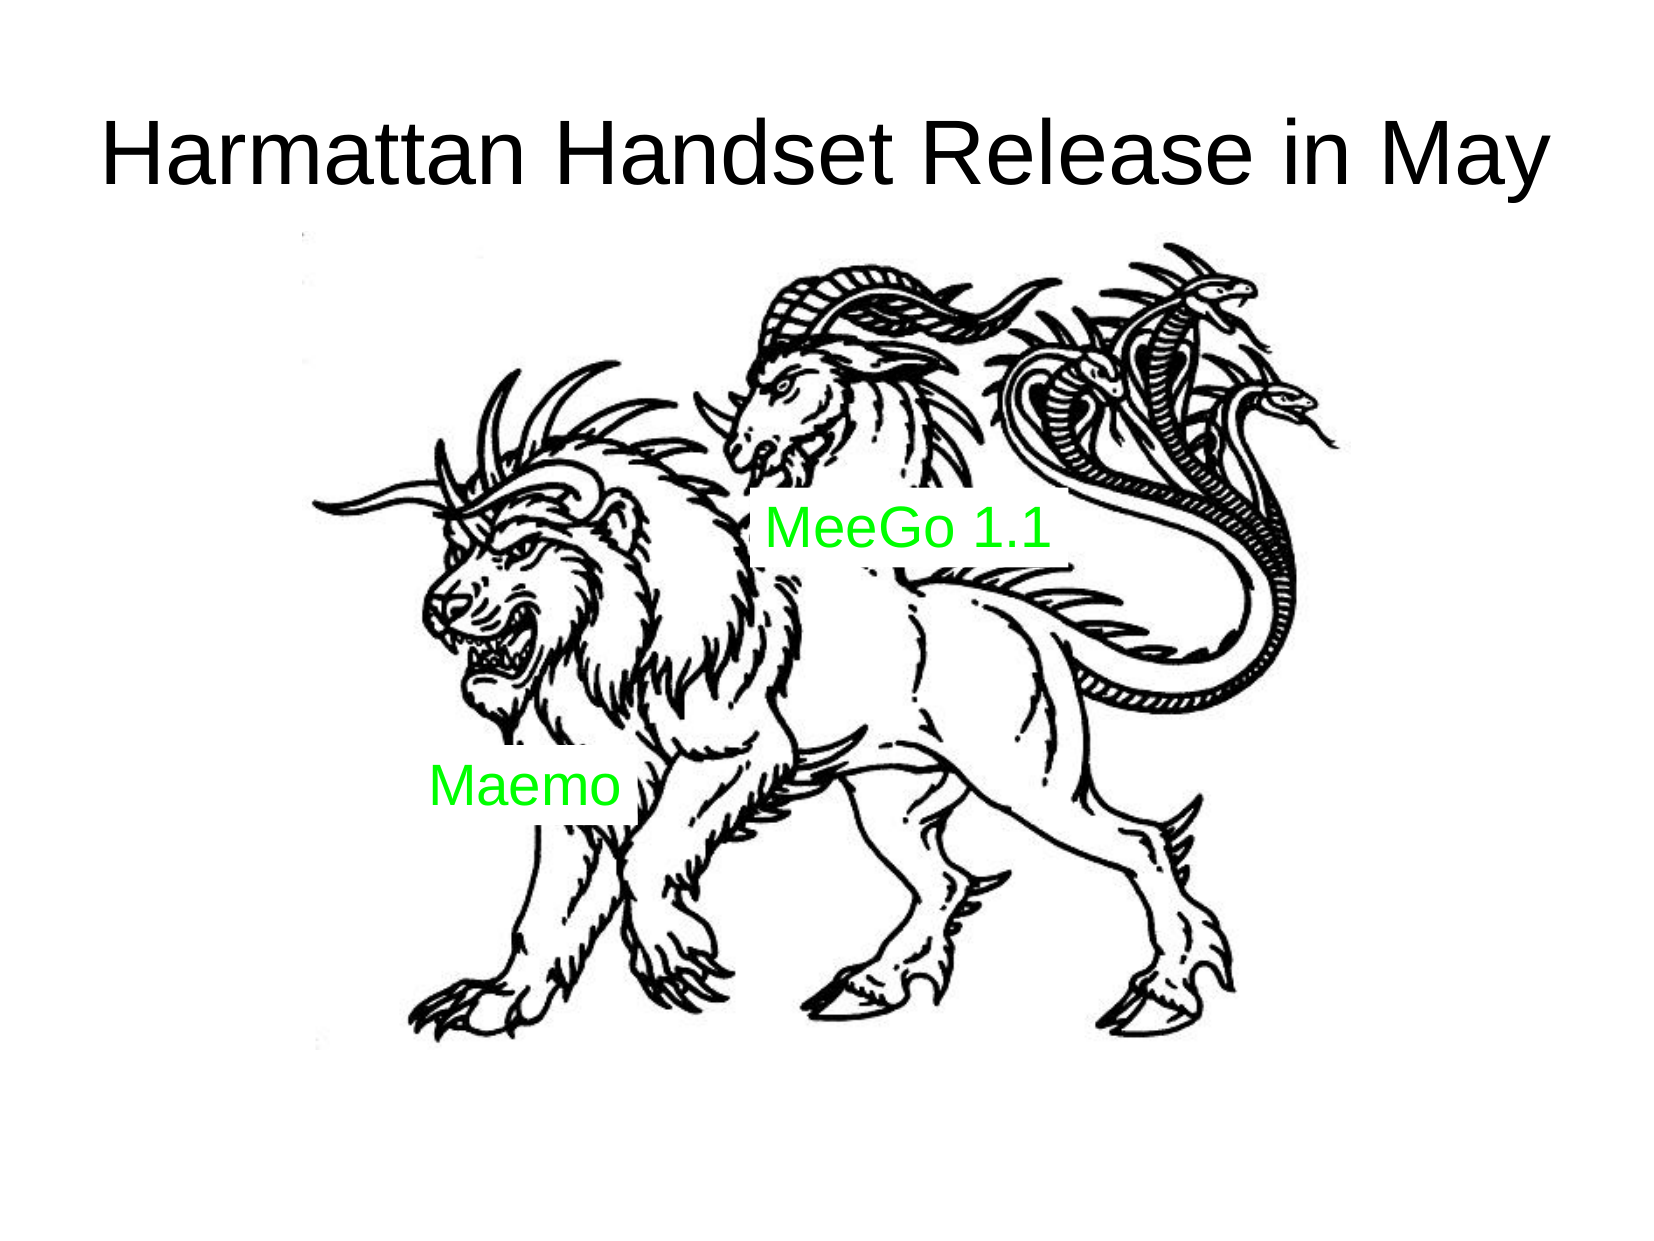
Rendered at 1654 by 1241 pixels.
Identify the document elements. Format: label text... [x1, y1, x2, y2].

text_box MeeGo 1.1 [750, 487, 1069, 568]
text_box Maemo [413, 745, 638, 826]
title Harmattan Handset Release in May [82, 49, 1571, 257]
picture [302, 257, 1351, 1051]
